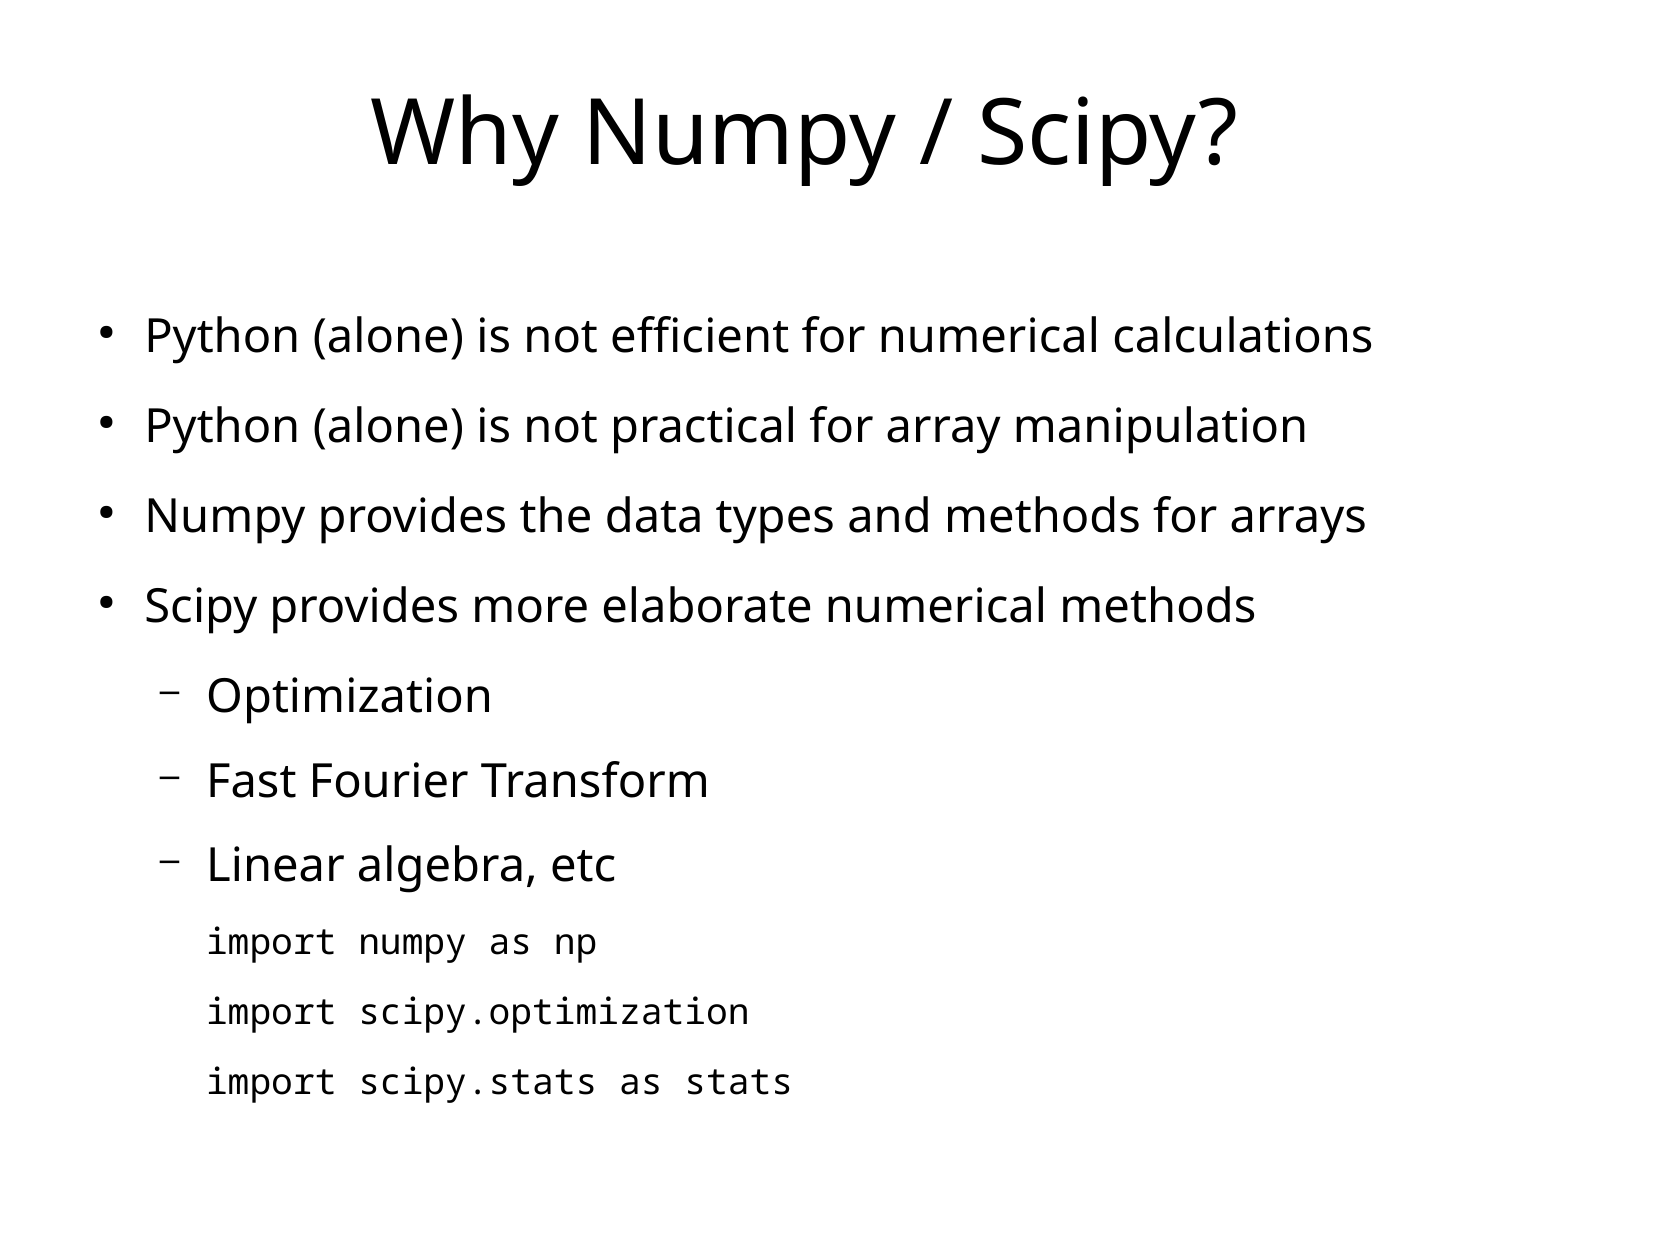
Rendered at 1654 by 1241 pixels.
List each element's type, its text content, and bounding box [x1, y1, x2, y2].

title Why Numpy / Scipy? [79, 25, 1531, 233]
list Python (alone) is not efficient for numerical calculations Python (alone) is not practical for array manipulation Numpy provides the data types and methods for arrays Scipy provides more elaborate numerical methods Optimization Fast Fourier Transform Linear algebra, etc import numpy as np import scipy.optimization import scipy.stats as stats [82, 302, 1571, 1106]
